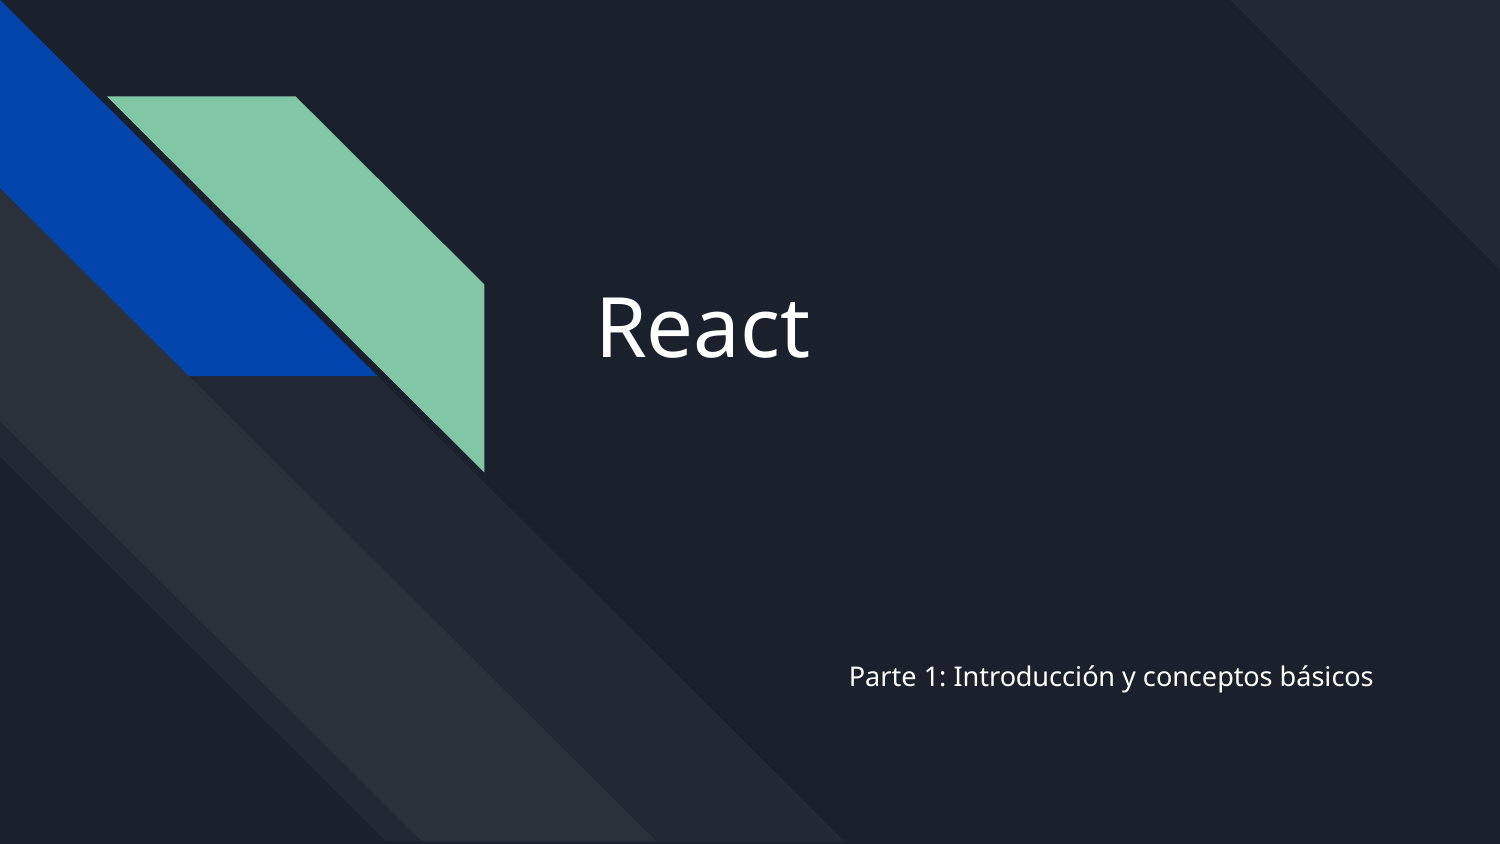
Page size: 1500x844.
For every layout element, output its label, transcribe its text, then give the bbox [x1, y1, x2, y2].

subtitle Parte 1: Introducción y conceptos básicos [833, 643, 1404, 727]
title React [580, 258, 1404, 518]
